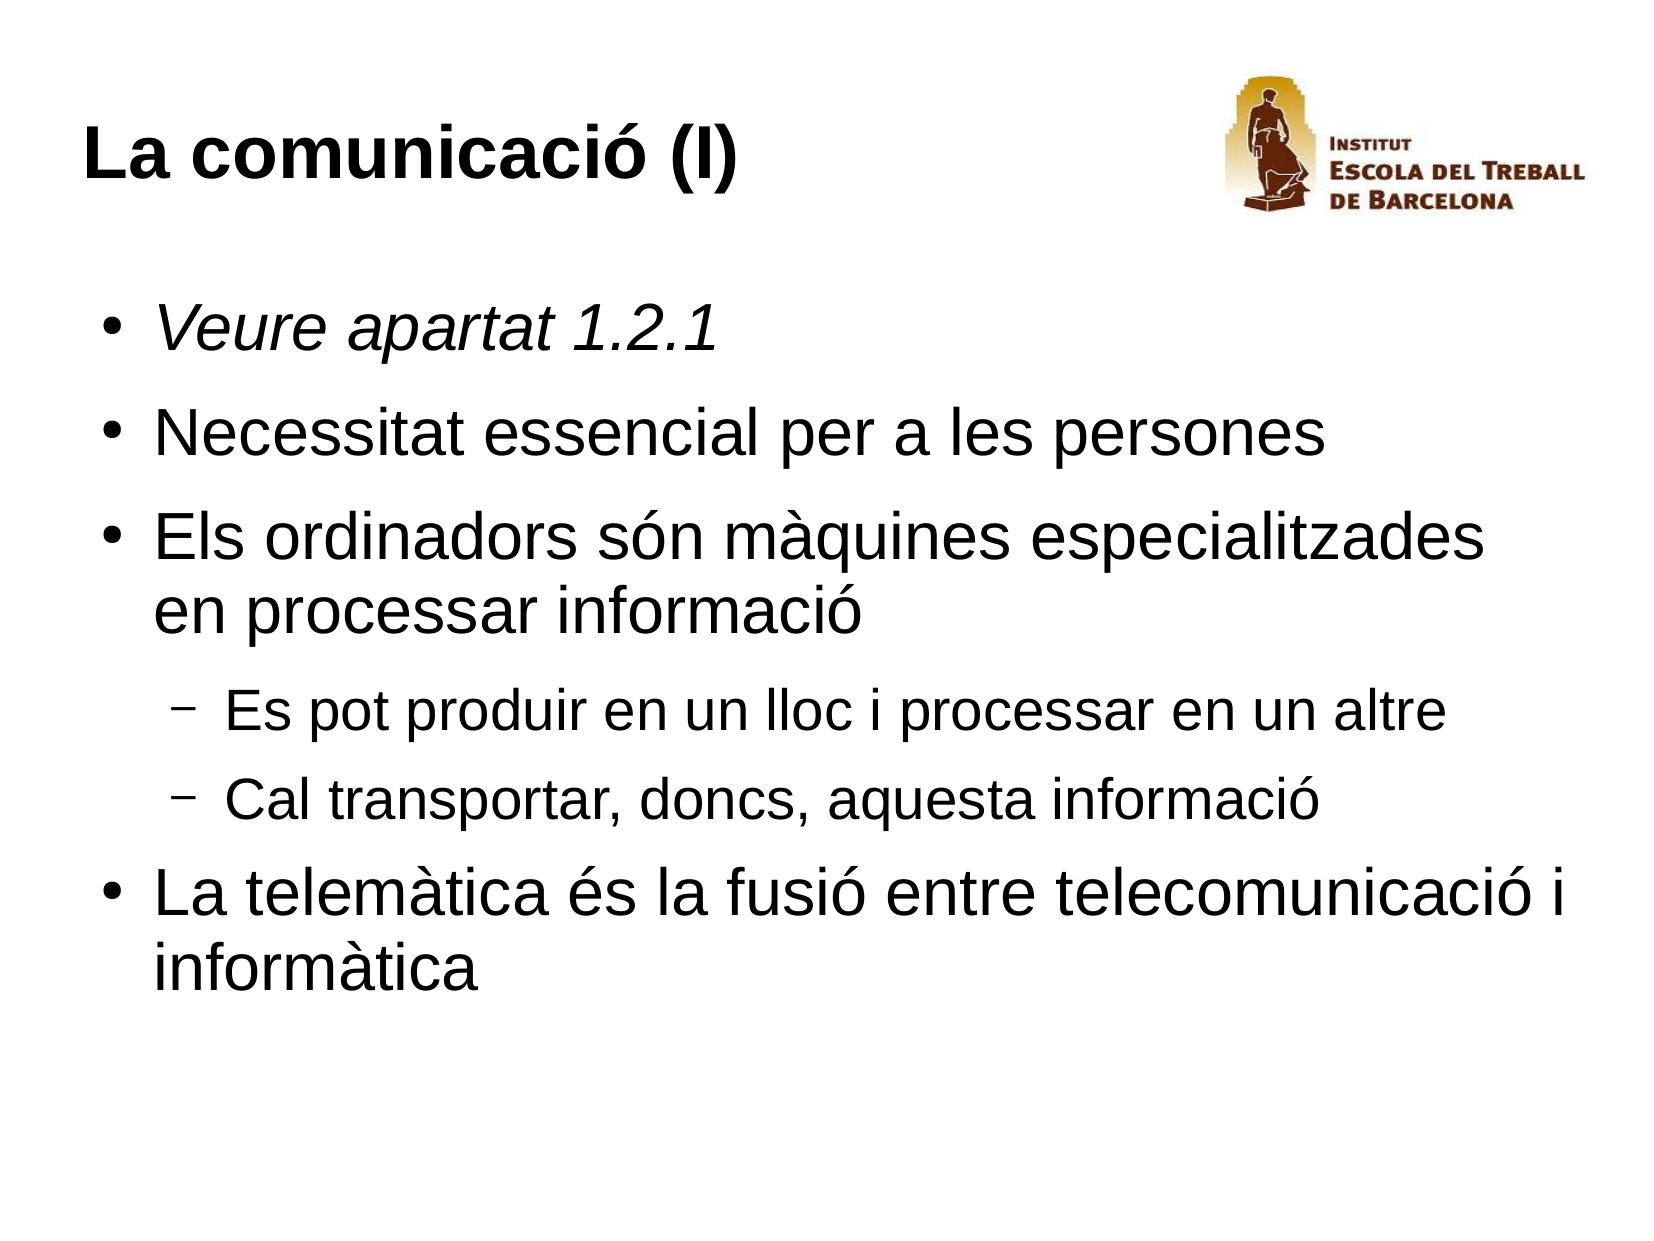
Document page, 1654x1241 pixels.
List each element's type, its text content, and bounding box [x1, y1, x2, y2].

title La comunicació (I) [82, 49, 1571, 257]
picture [1204, 70, 1595, 223]
list Veure apartat 1.2.1 Necessitat essencial per a les persones Els ordinadors són màquines especialitzades en processar informació Es pot produir en un lloc i processar en un altre Cal transportar, doncs, aquesta informació La telemàtica és la fusió entre telecomunicació i informàtica [82, 290, 1571, 1241]
